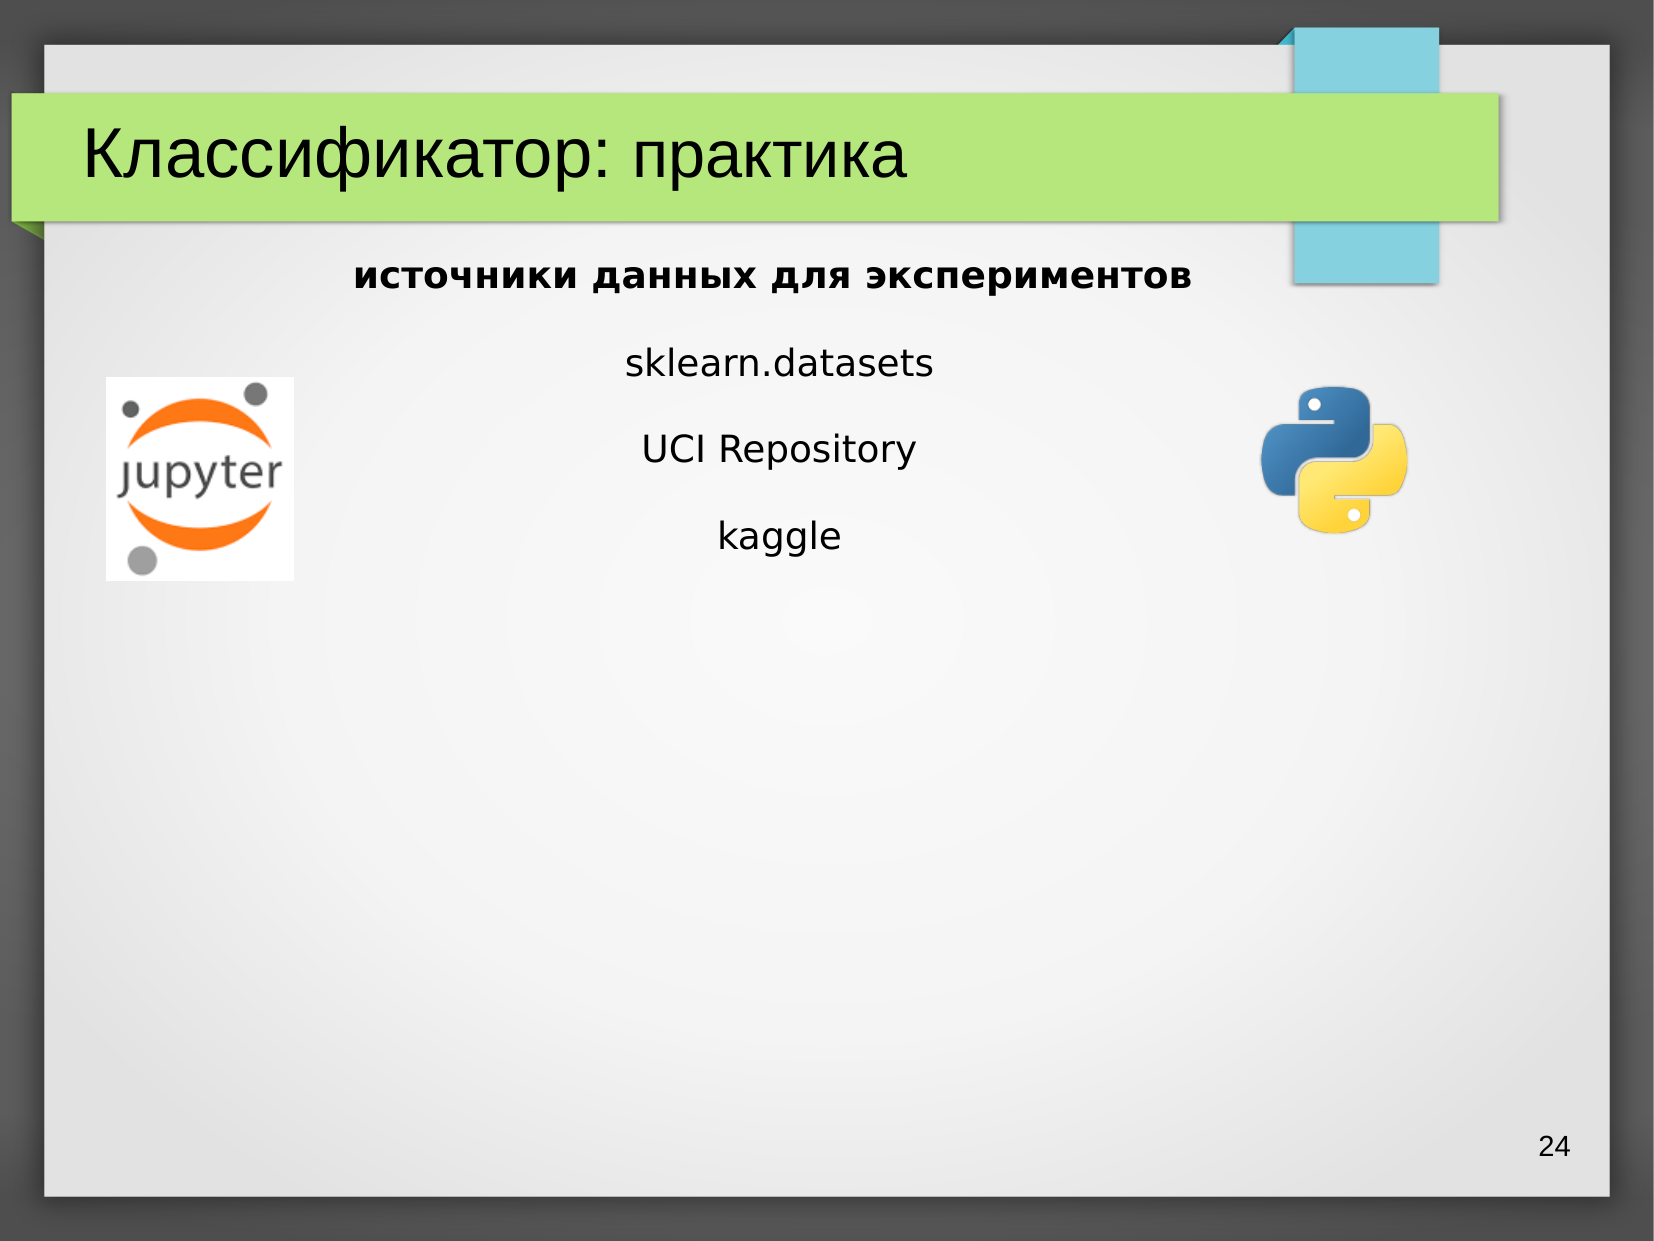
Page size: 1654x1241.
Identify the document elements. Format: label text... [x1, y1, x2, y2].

picture [0, 0, 1654, 1241]
text_box источники данных для экспериментов sklearn.datasets UCI Repository kaggle [330, 246, 1229, 697]
title Классификатор: практика [82, 49, 1571, 257]
